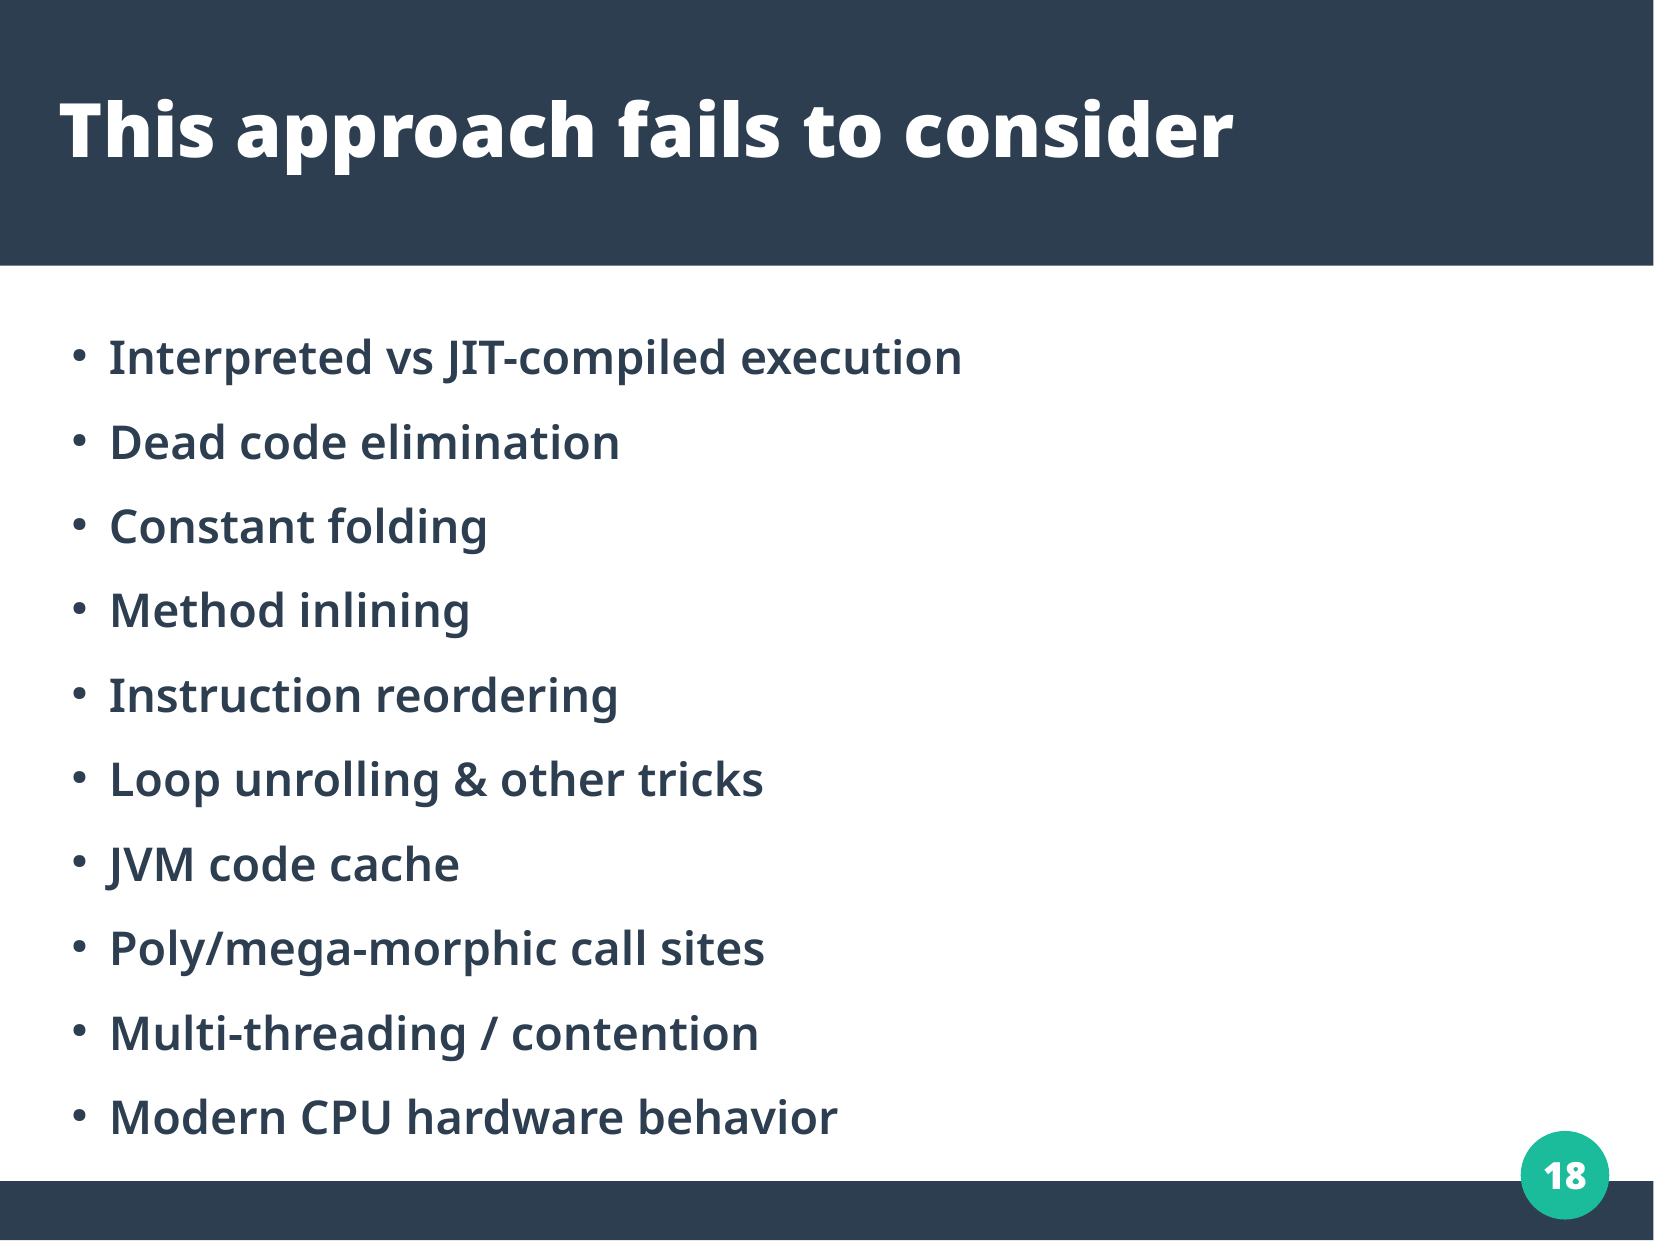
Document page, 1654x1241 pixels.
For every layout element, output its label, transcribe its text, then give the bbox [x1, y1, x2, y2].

title This approach fails to consider [59, 56, 1595, 200]
list Interpreted vs JIT-compiled execution Dead code elimination Constant folding Method inlining Instruction reordering Loop unrolling & other tricks JVM code cache Poly/mega-morphic call sites Multi-threading / contention Modern CPU hardware behavior [59, 324, 1595, 1152]
